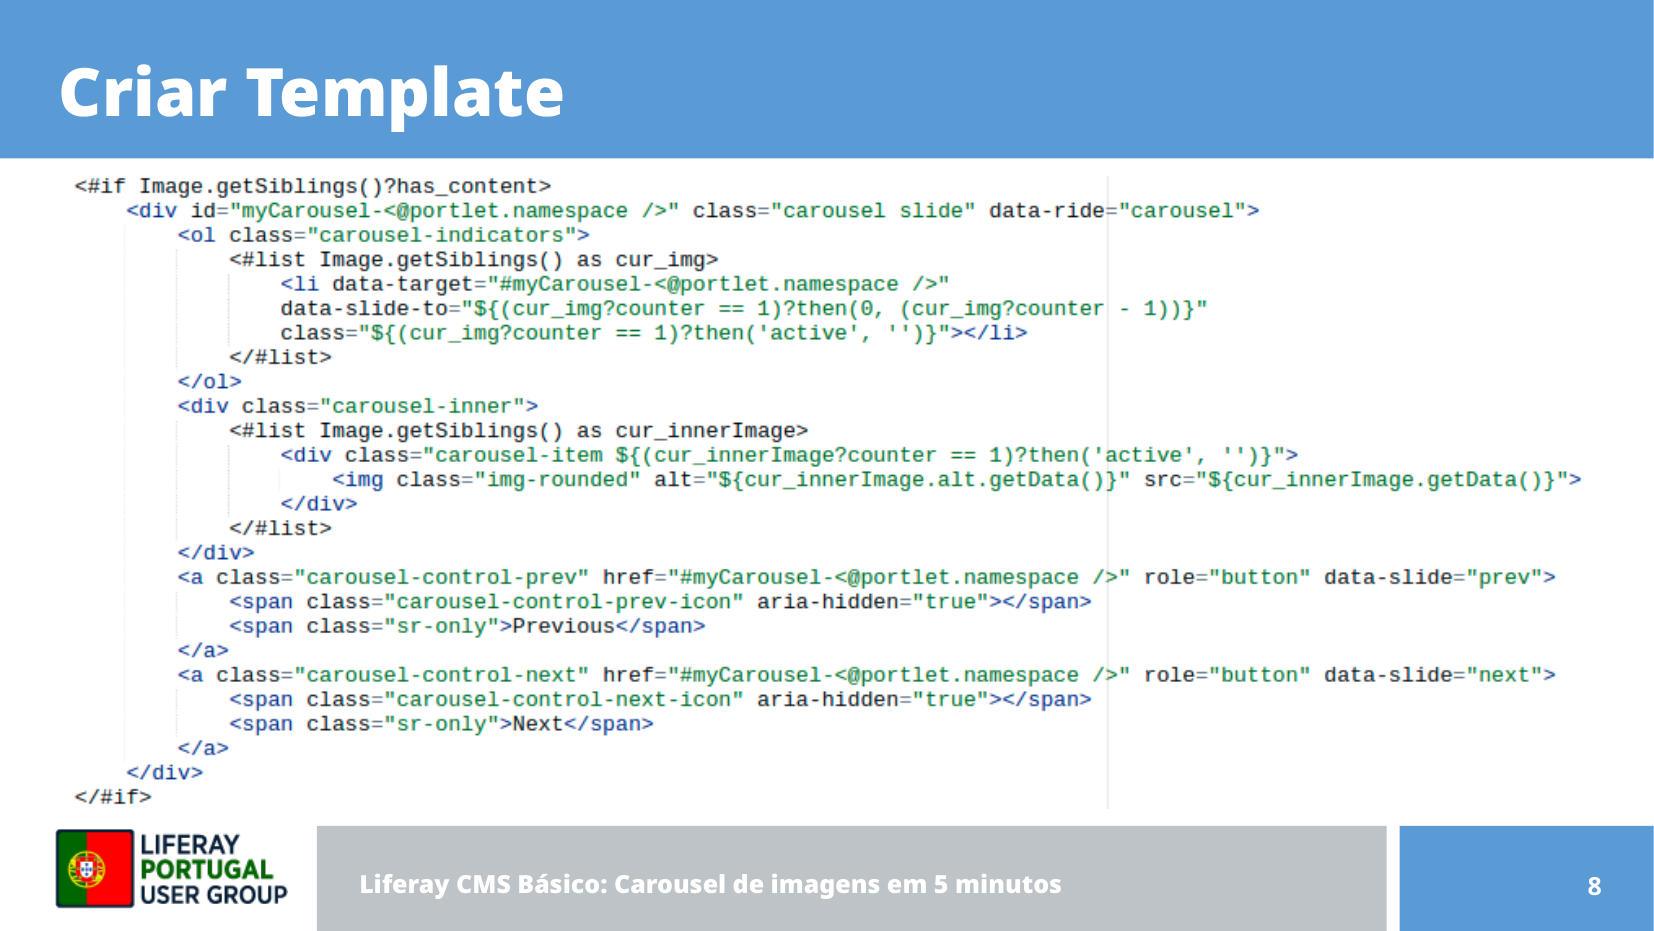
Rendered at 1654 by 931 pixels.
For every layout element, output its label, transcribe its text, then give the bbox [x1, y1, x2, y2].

picture [55, 176, 1586, 931]
title Criar Template [59, 29, 1567, 137]
